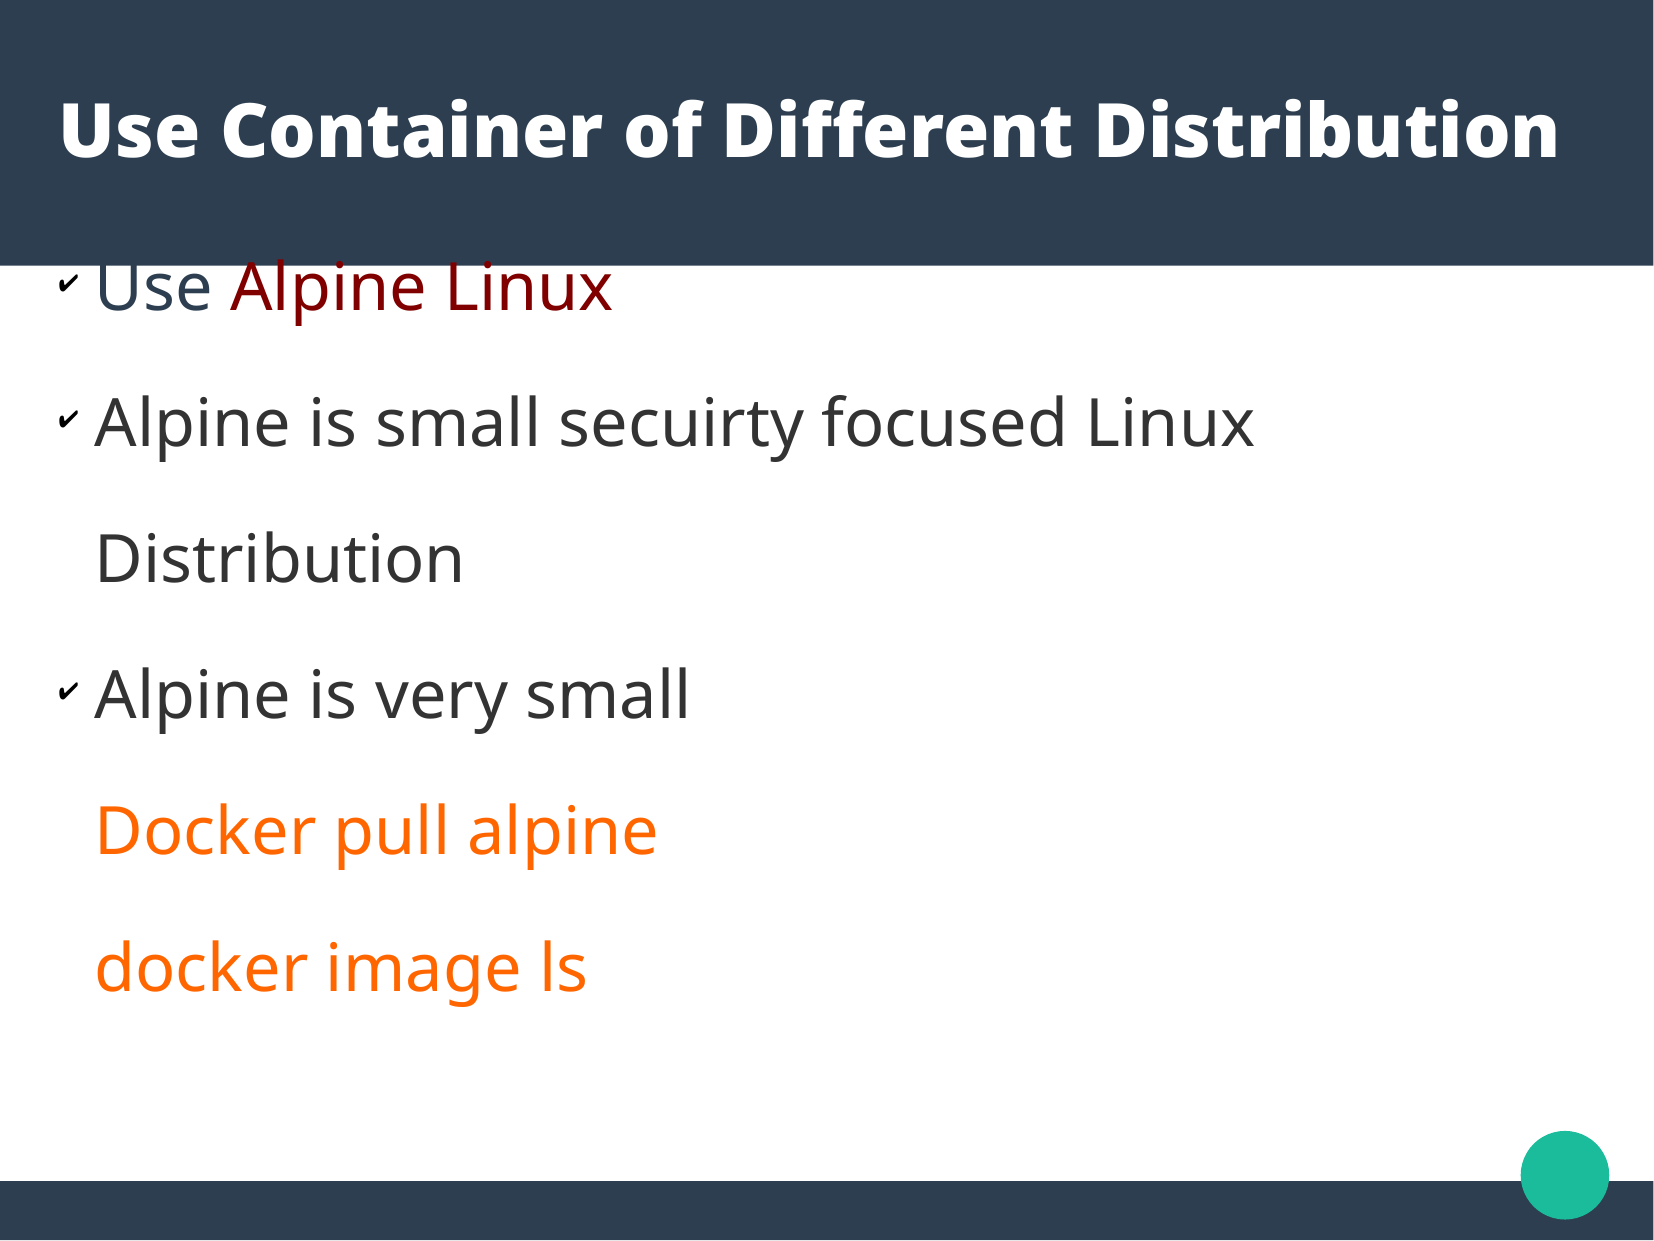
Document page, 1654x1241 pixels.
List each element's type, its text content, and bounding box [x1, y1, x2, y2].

title Use Container of Different Distribution [59, 40, 1595, 216]
subtitle Use Alpine Linux Alpine is small secuirty focused Linux Distribution Alpine is very small Docker pull alpine docker image ls [59, 291, 1595, 1186]
